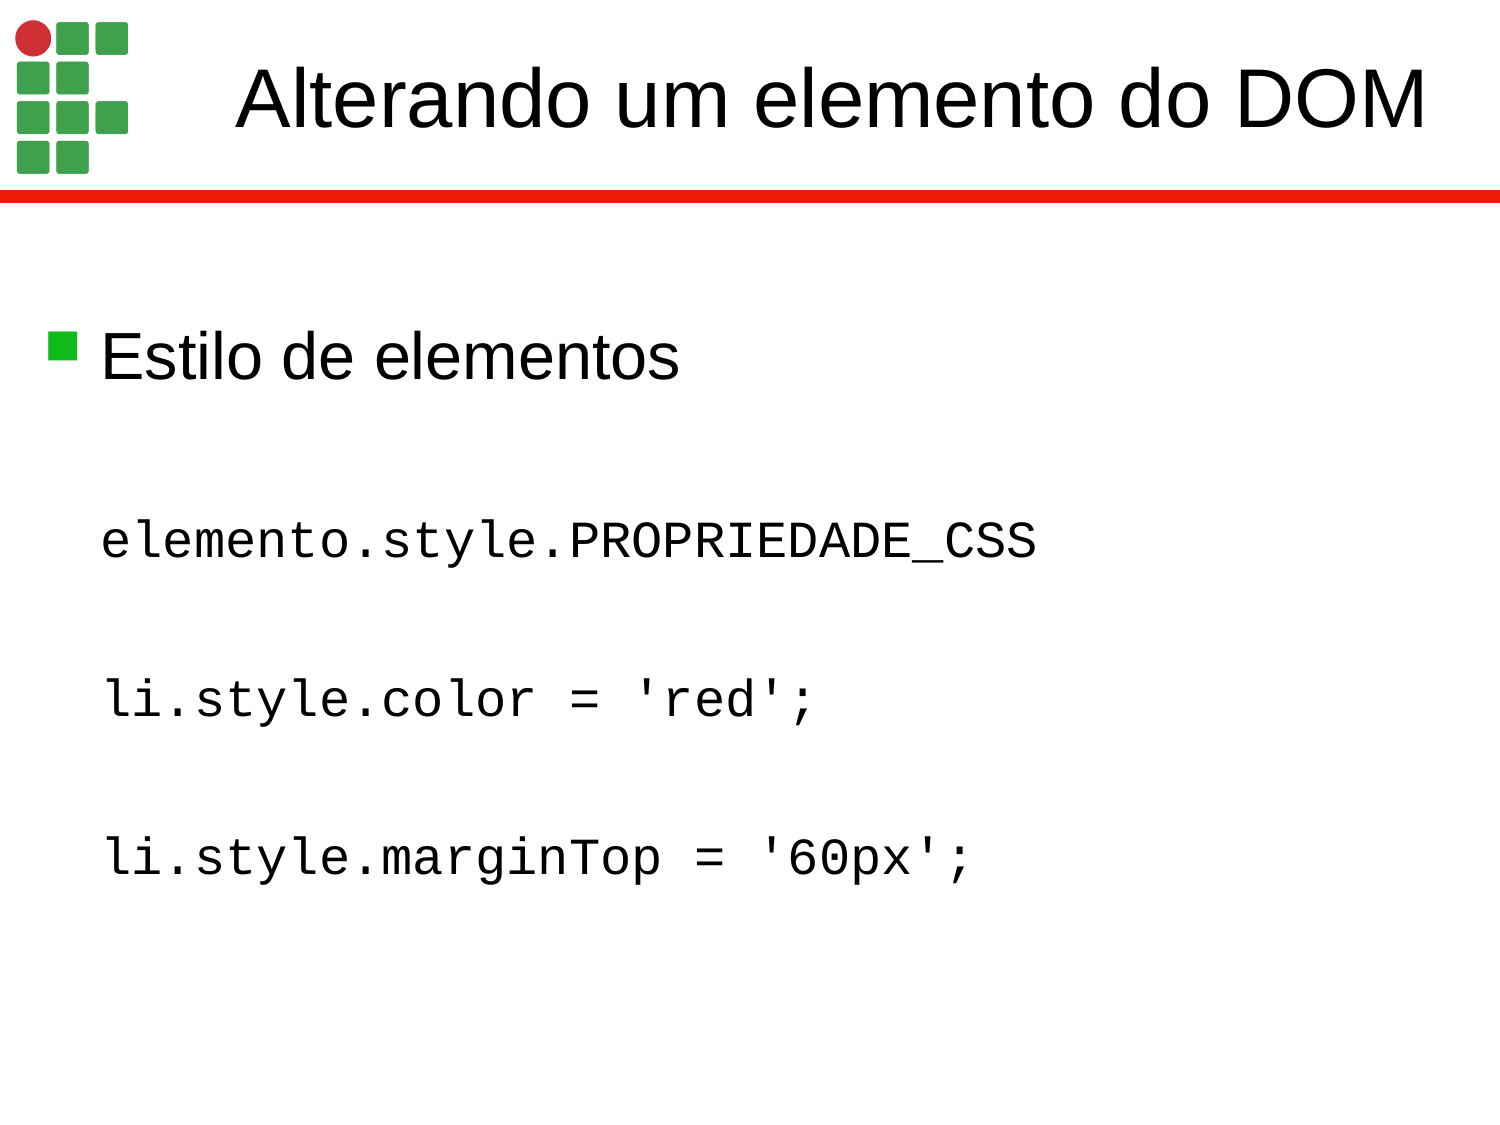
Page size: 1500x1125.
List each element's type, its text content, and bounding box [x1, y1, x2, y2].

title Alterando um elemento do DOM [165, 0, 1500, 202]
picture [14, 16, 130, 178]
list Estilo de elementos elemento.style.PROPRIEDADE_CSS li.style.color = 'red'; li.style.marginTop = '60px'; [29, 207, 1471, 1087]
